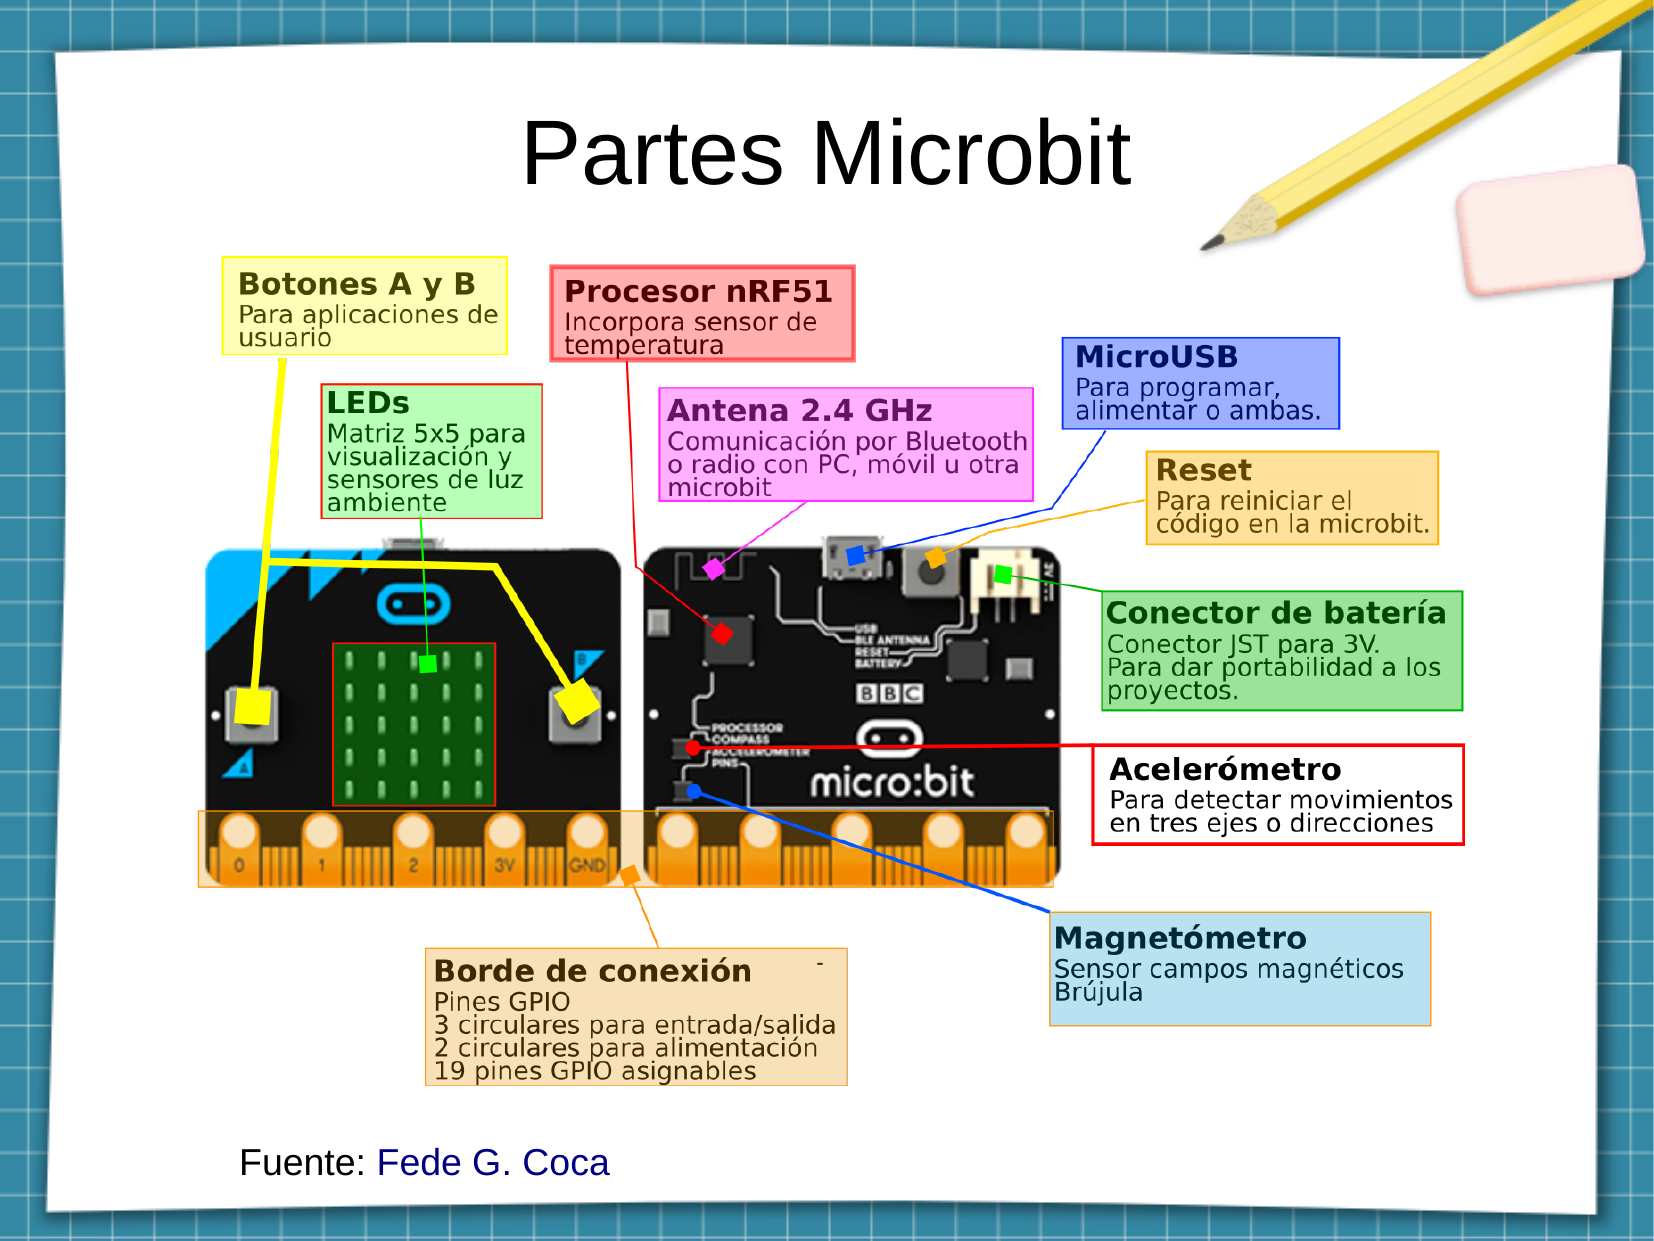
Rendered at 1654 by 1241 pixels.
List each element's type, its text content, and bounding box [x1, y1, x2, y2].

text_box Fuente: Fede G. Coca [224, 1133, 625, 1191]
title Partes Microbit [82, 49, 1571, 257]
picture [0, 0, 1654, 1241]
